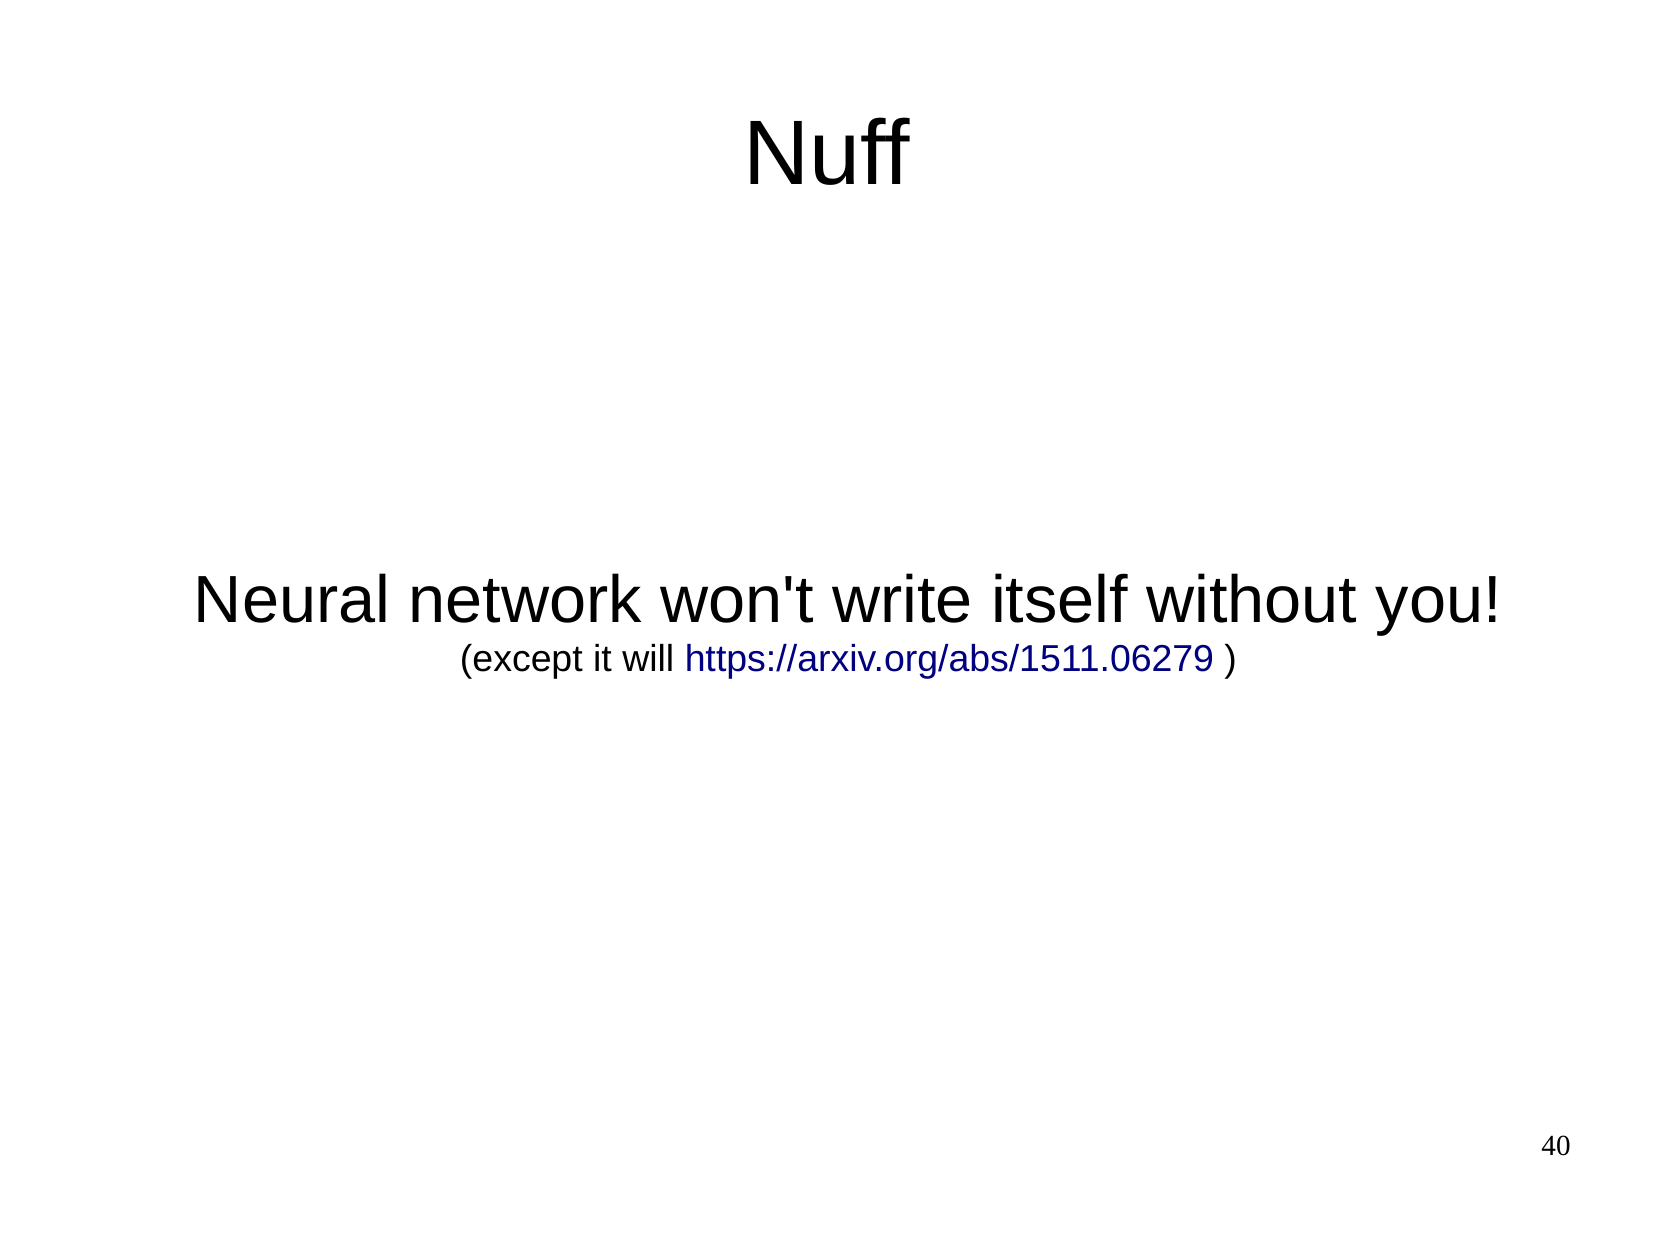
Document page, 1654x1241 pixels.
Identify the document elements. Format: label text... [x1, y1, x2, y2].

title Nuff [82, 49, 1571, 257]
text_box Neural network won't write itself without you! (except it will https://arxiv.org/abs/1511.06279 ) [15, 555, 1647, 944]
